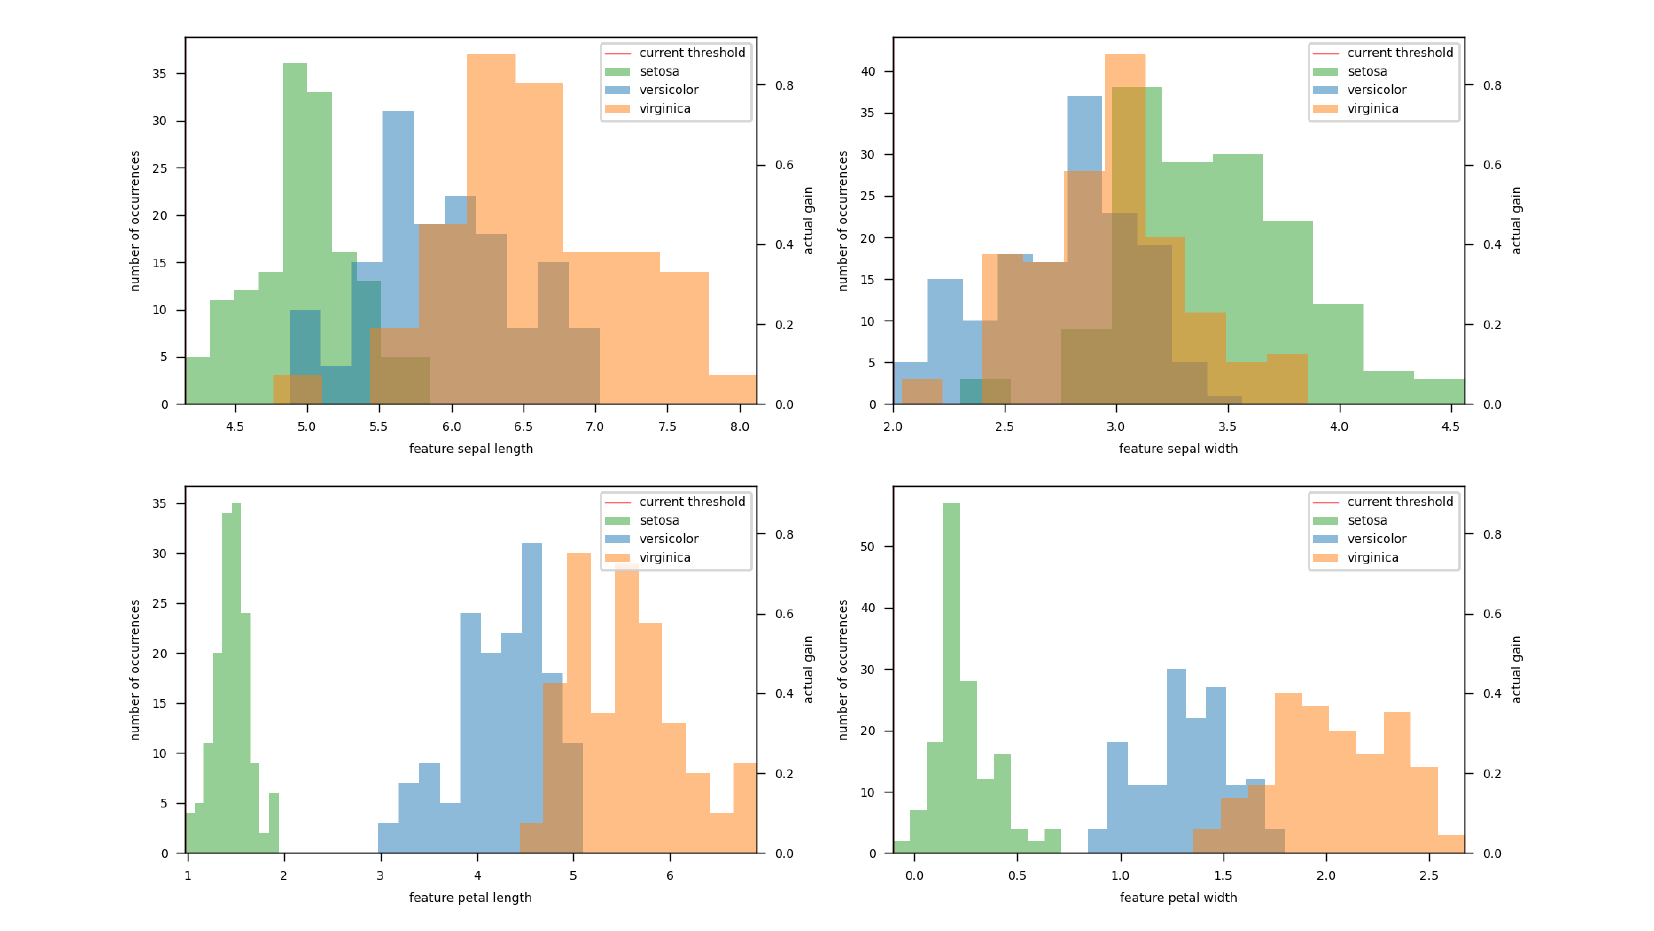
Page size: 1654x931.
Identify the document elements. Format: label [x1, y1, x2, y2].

picture [118, 23, 1535, 466]
picture [118, 472, 1535, 914]
